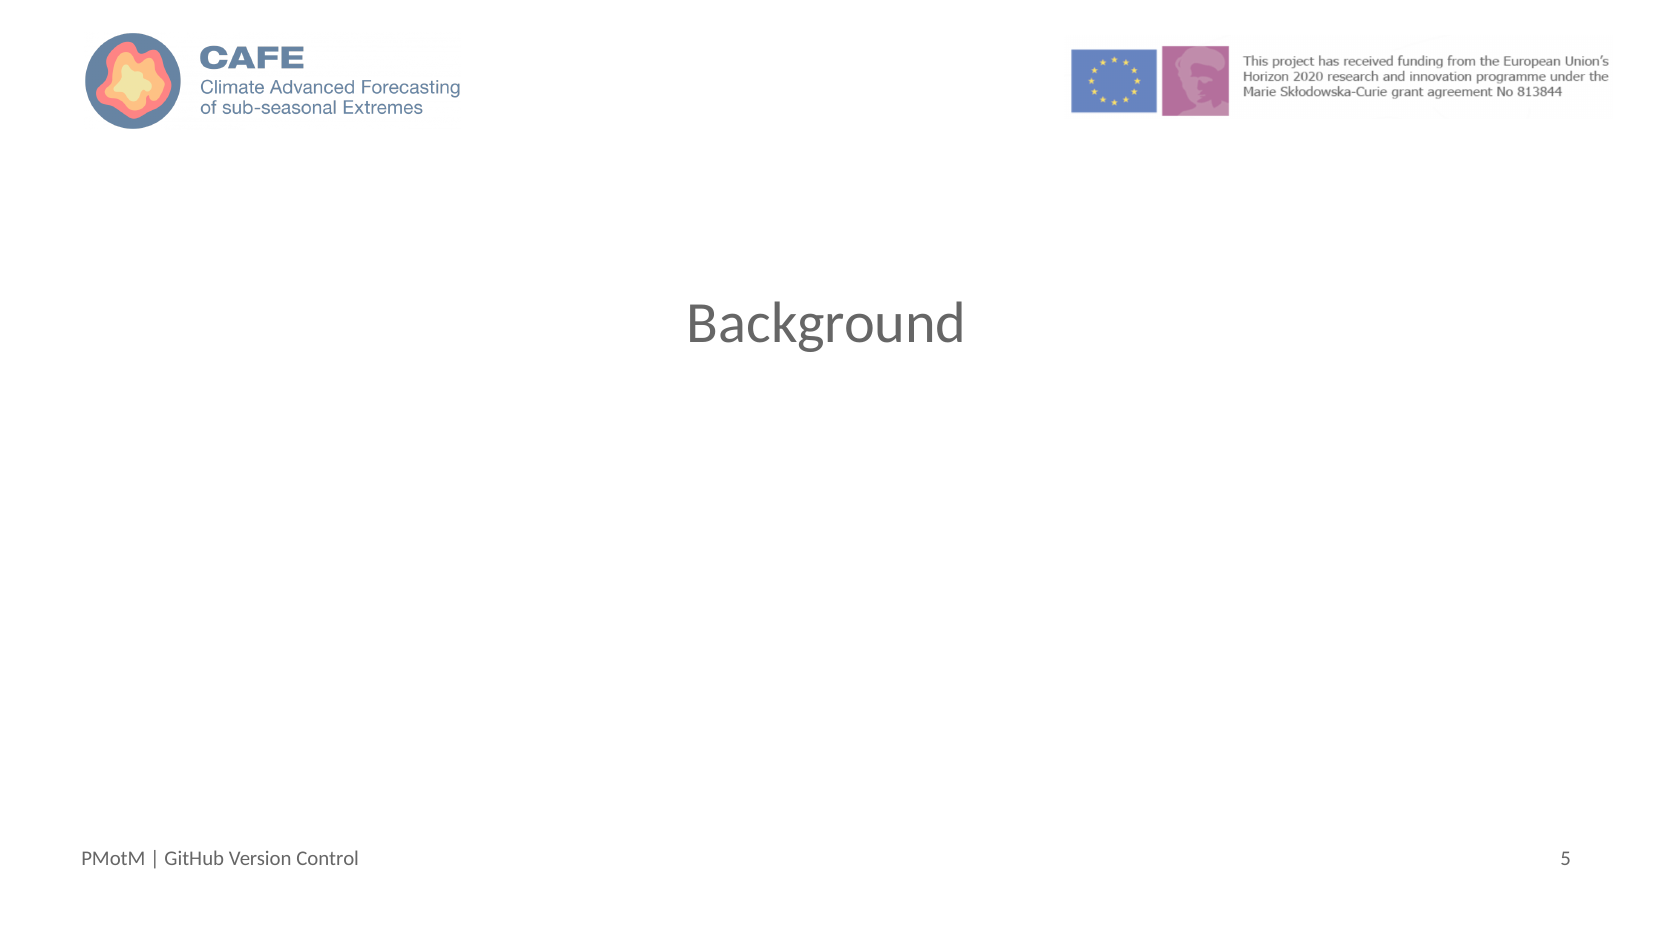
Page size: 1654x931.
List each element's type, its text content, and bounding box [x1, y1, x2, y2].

subtitle Background [82, 183, 1571, 473]
